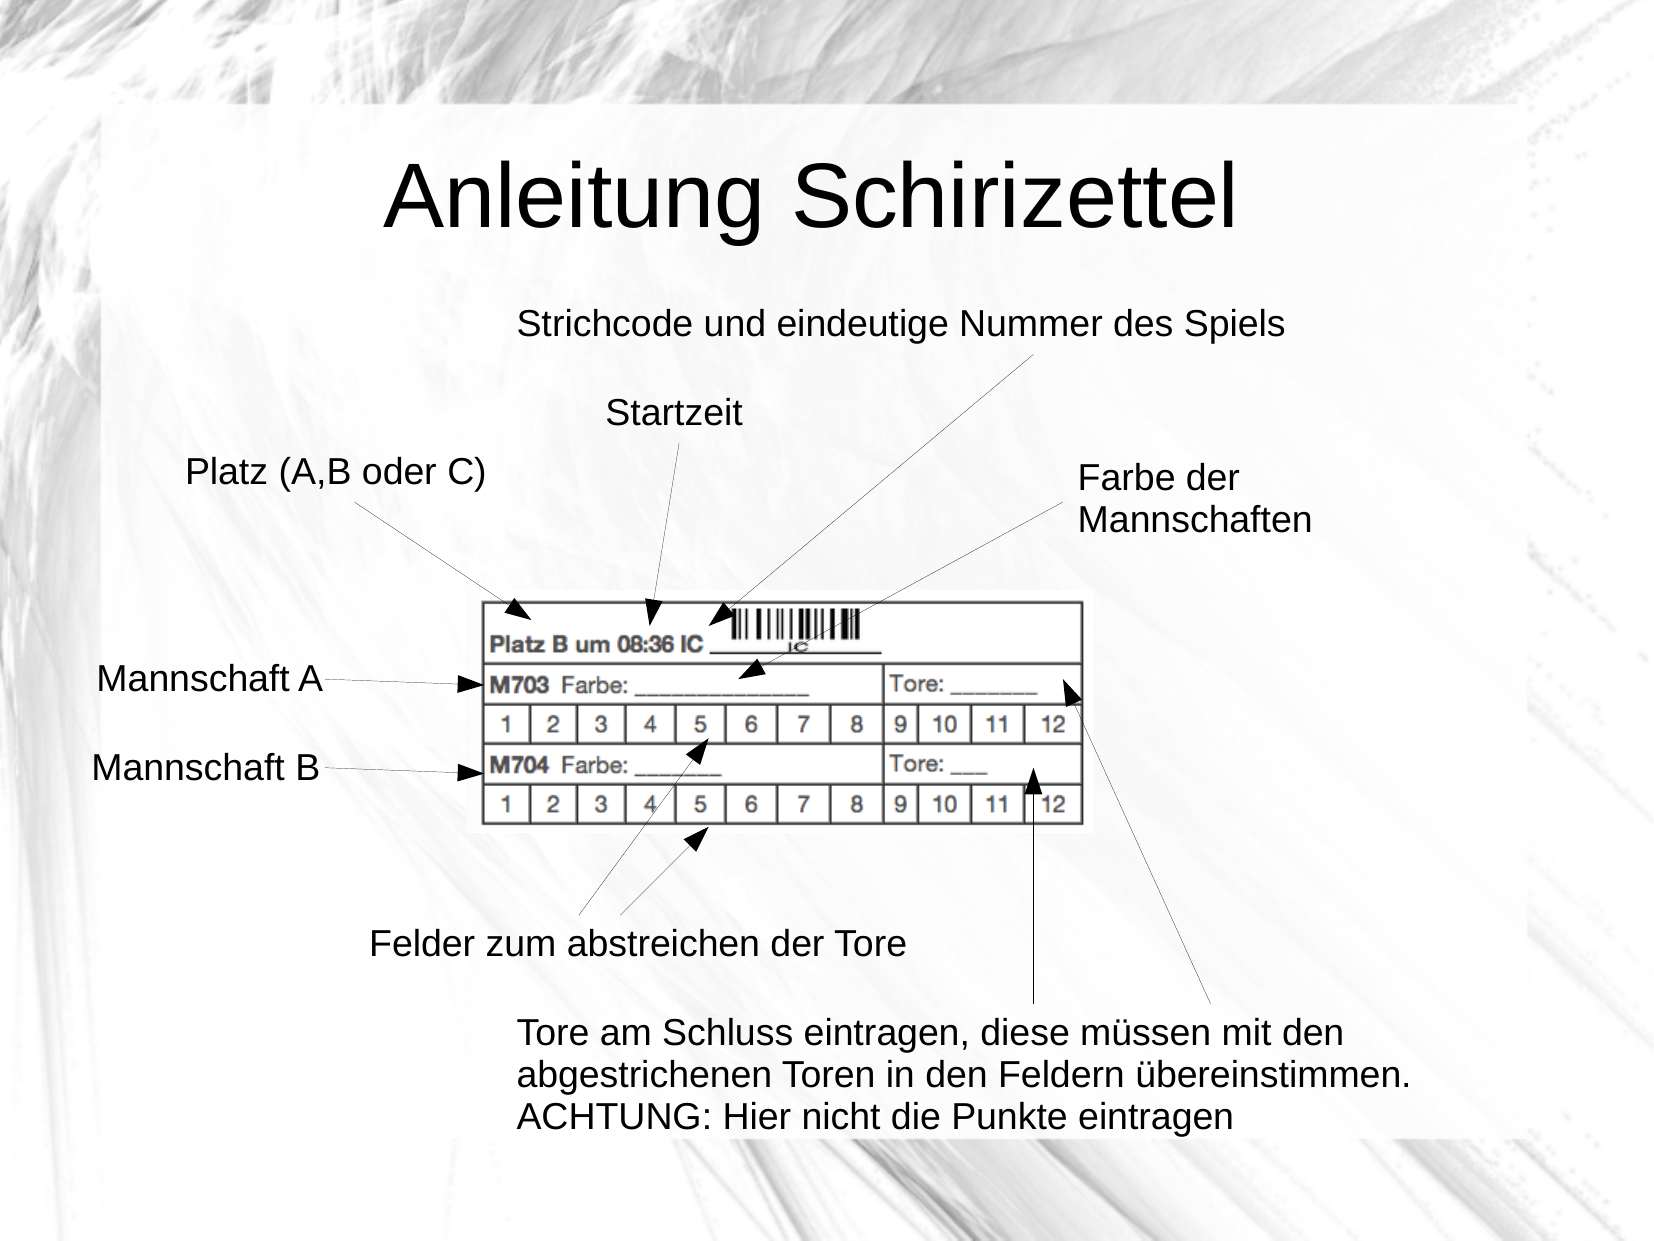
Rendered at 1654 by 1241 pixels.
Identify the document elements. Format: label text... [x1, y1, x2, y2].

text_box Tore am Schluss eintragen, diese müssen mit den abgestrichenen Toren in den Feldern übereinstimmen. ACHTUNG: Hier nicht die Punkte eintragen [501, 1003, 1447, 1149]
text_box Mannschaft B [76, 739, 409, 798]
text_box Strichcode und eindeutige Nummer des Spiels [501, 295, 1303, 354]
text_box Platz (A,B oder C) [170, 442, 502, 502]
text_box Farbe der Mannschaften [1062, 448, 1447, 551]
title Anleitung Schirizettel [118, 119, 1506, 273]
text_box Startzeit [590, 383, 768, 443]
text_box Felder zum abstreichen der Tore [354, 915, 945, 974]
text_box Mannschaft A [81, 649, 414, 708]
picture [0, 0, 1654, 1241]
